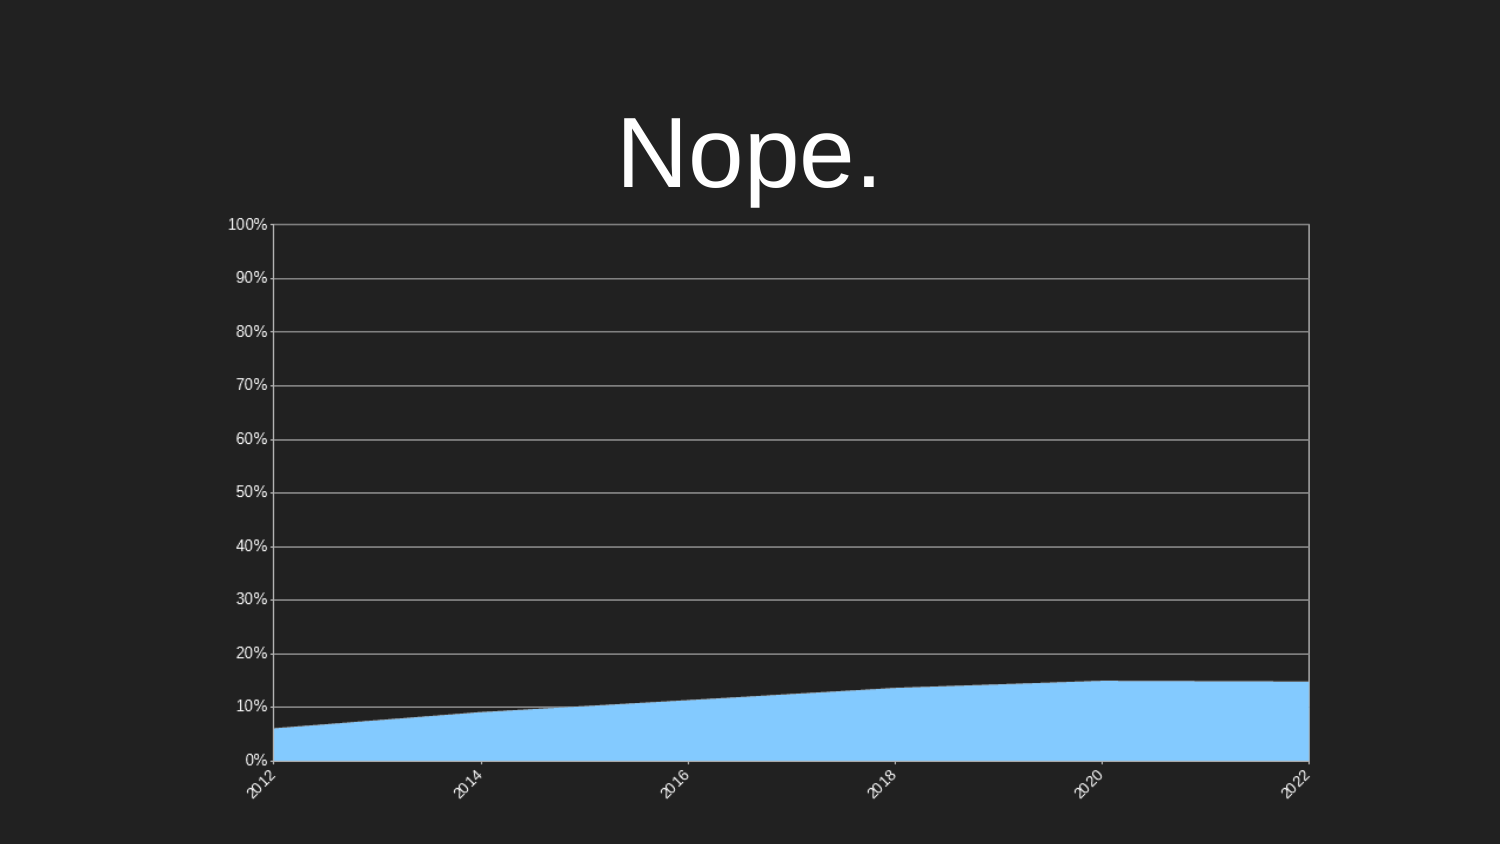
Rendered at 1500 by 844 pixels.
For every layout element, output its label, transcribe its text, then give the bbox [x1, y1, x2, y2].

title Nope. [51, 72, 1449, 289]
picture [206, 204, 1338, 815]
